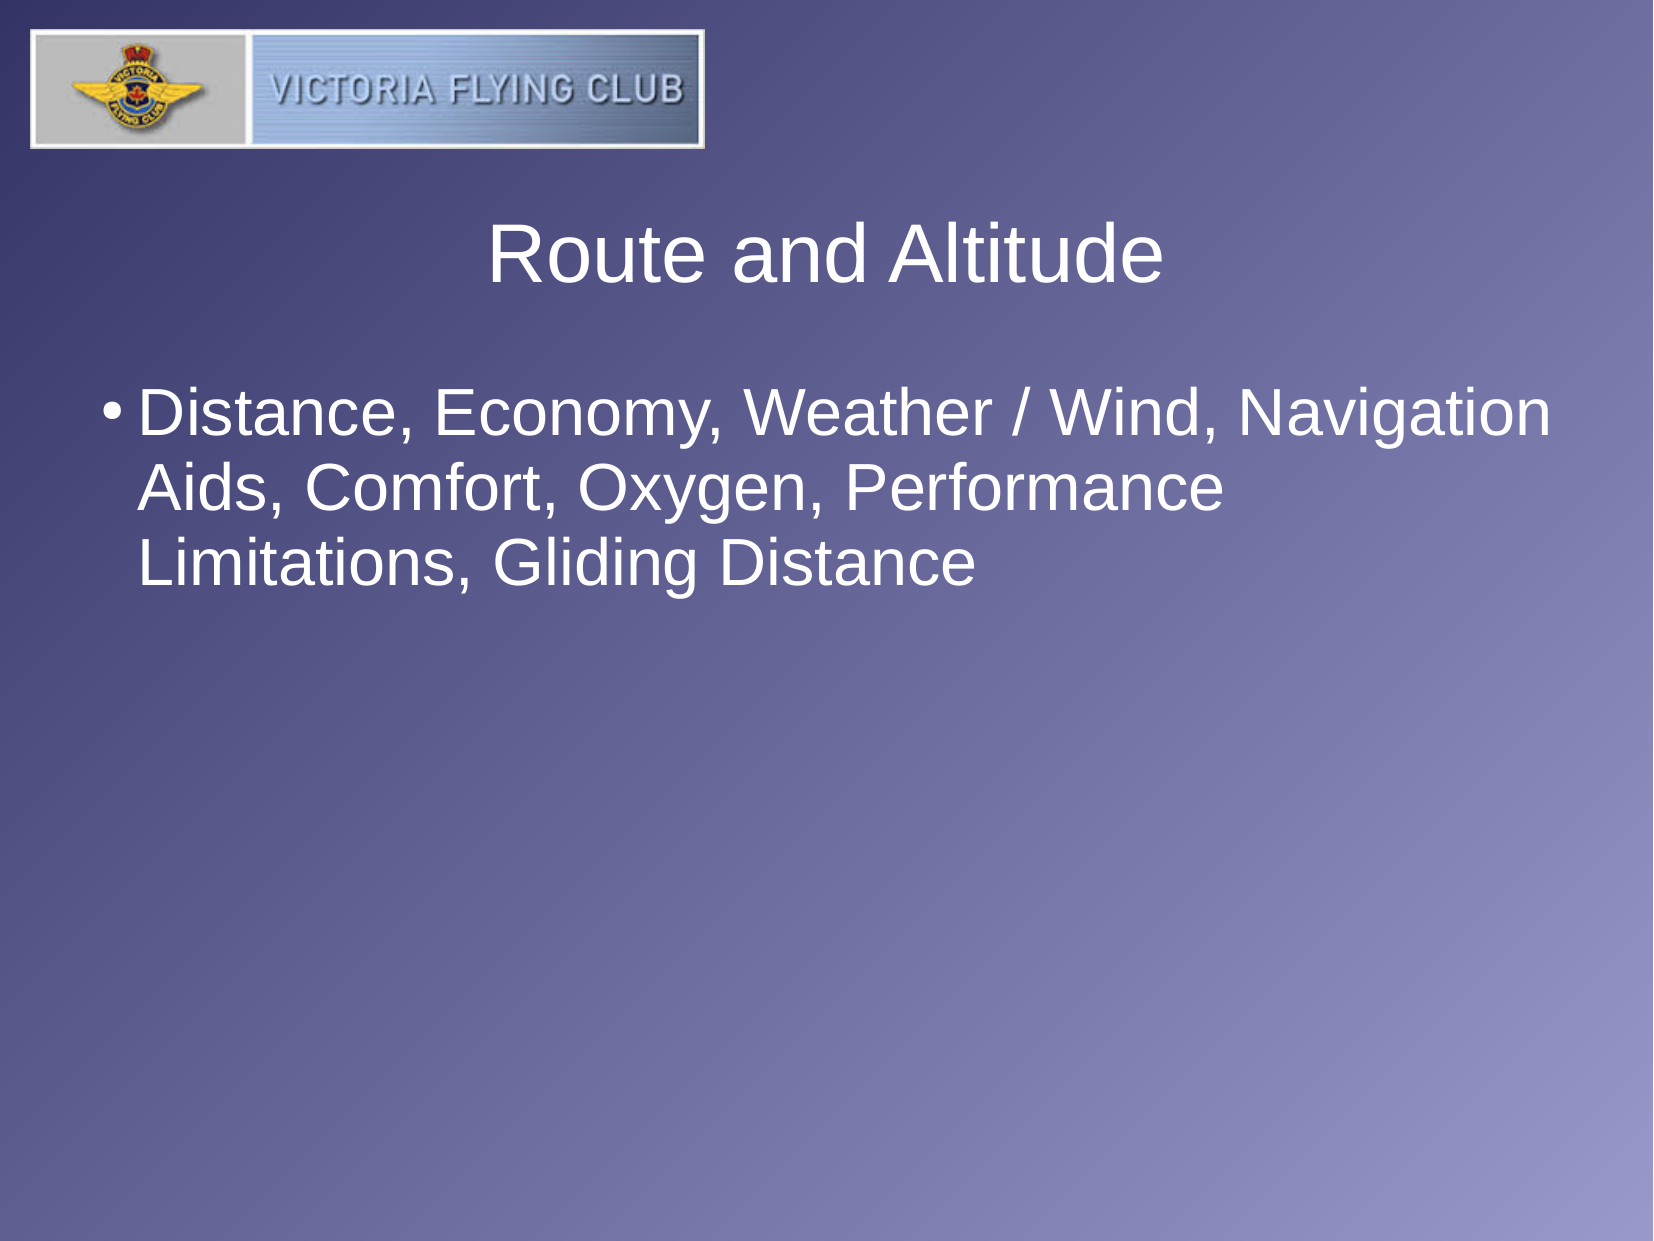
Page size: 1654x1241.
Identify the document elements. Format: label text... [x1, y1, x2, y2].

picture [30, 29, 705, 149]
title Route and Altitude [82, 150, 1571, 358]
list Distance, Economy, Weather / Wind, Navigation Aids, Comfort, Oxygen, Performance Limitations, Gliding Distance [82, 375, 1571, 1095]
